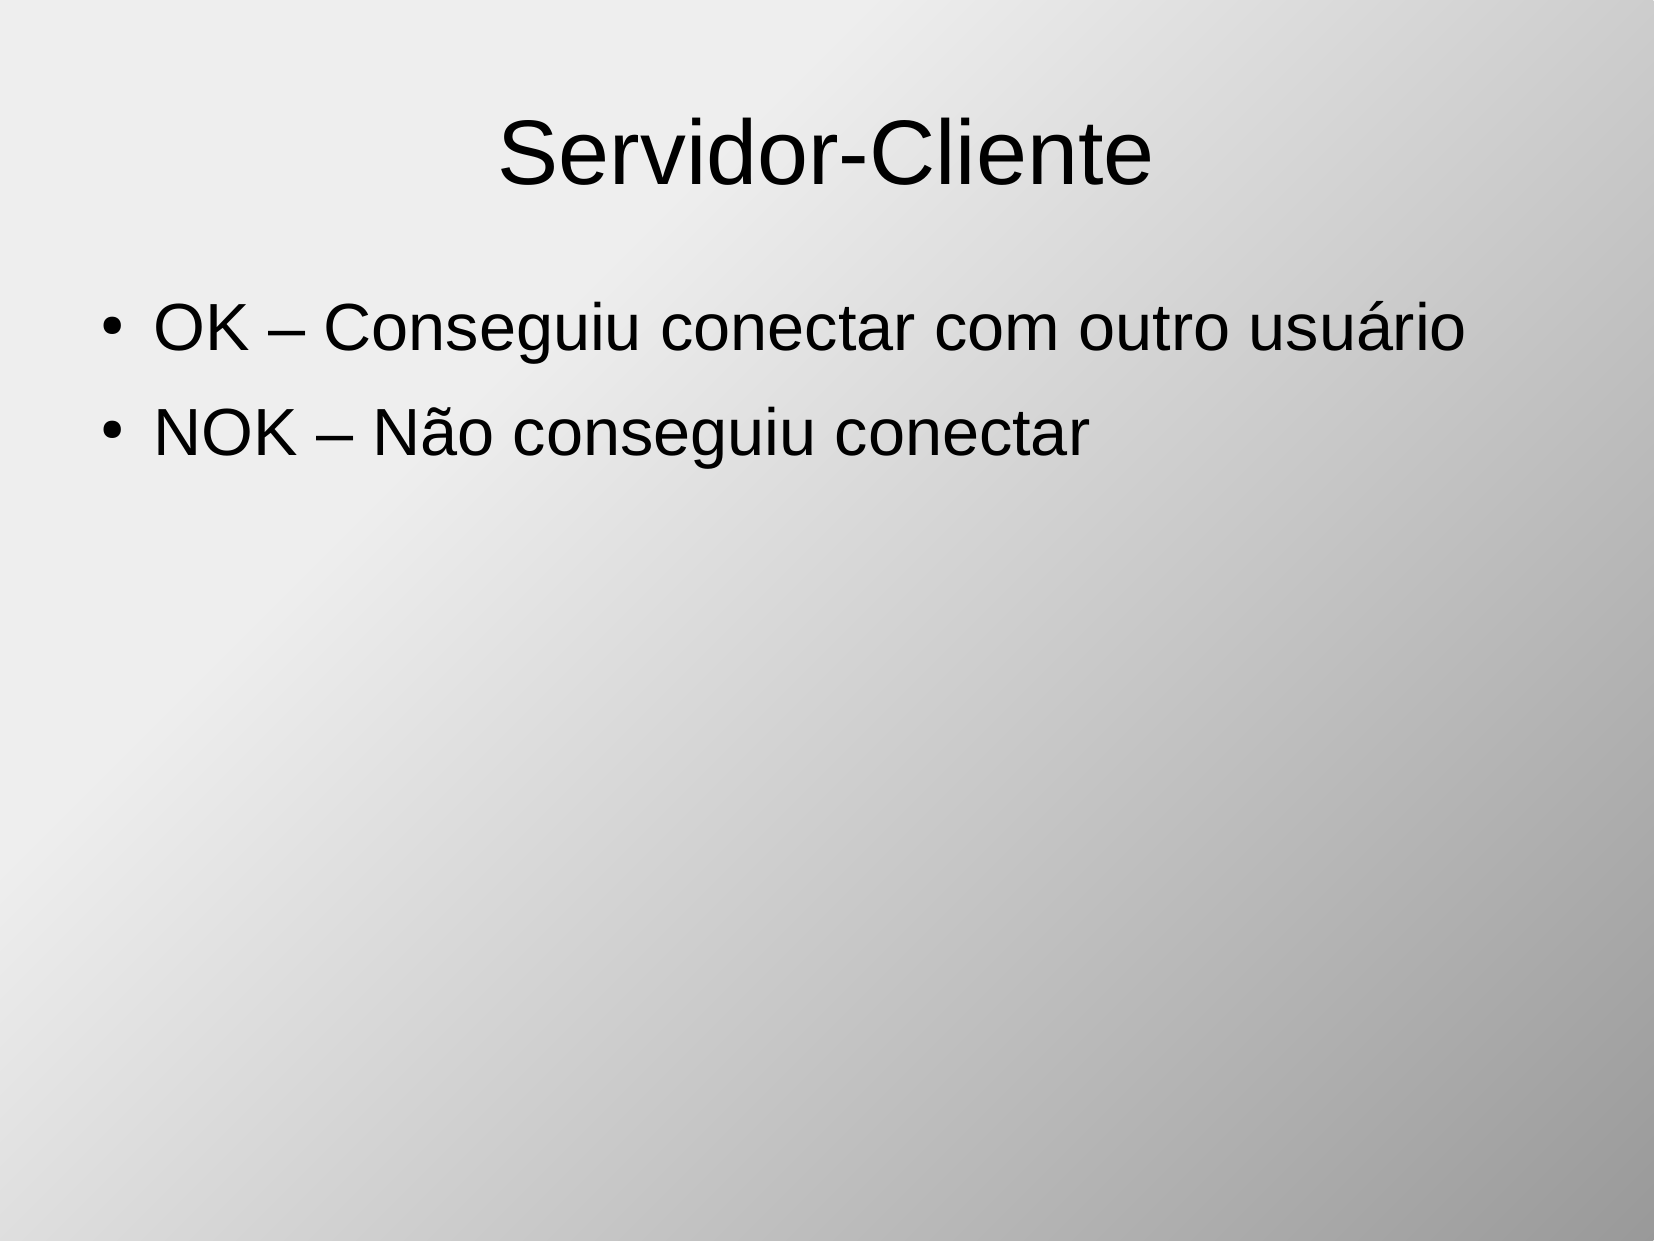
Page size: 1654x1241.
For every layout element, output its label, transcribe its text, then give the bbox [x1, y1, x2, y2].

list OK – Conseguiu conectar com outro usuário NOK – Não conseguiu conectar [82, 290, 1571, 1010]
title Servidor-Cliente [82, 49, 1571, 257]
